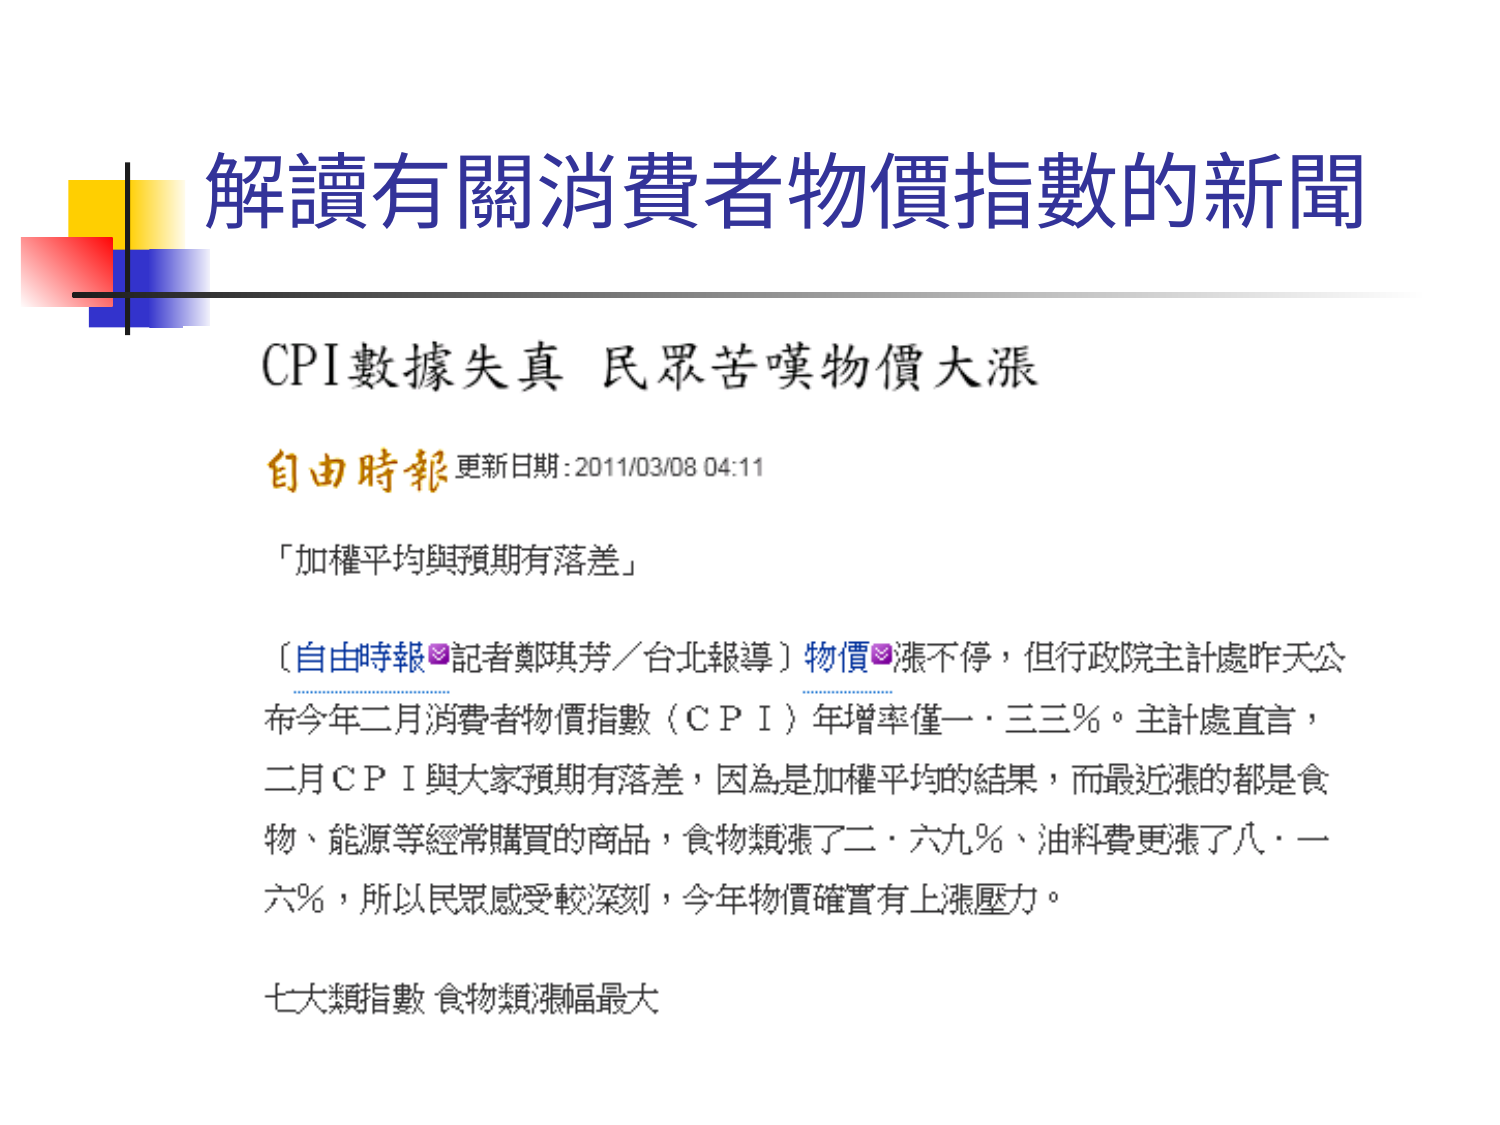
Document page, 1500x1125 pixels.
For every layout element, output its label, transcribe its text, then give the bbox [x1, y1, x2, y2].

title 解讀有關消費者物價指數的新聞 [188, 7, 1468, 248]
picture [183, 326, 1388, 1062]
